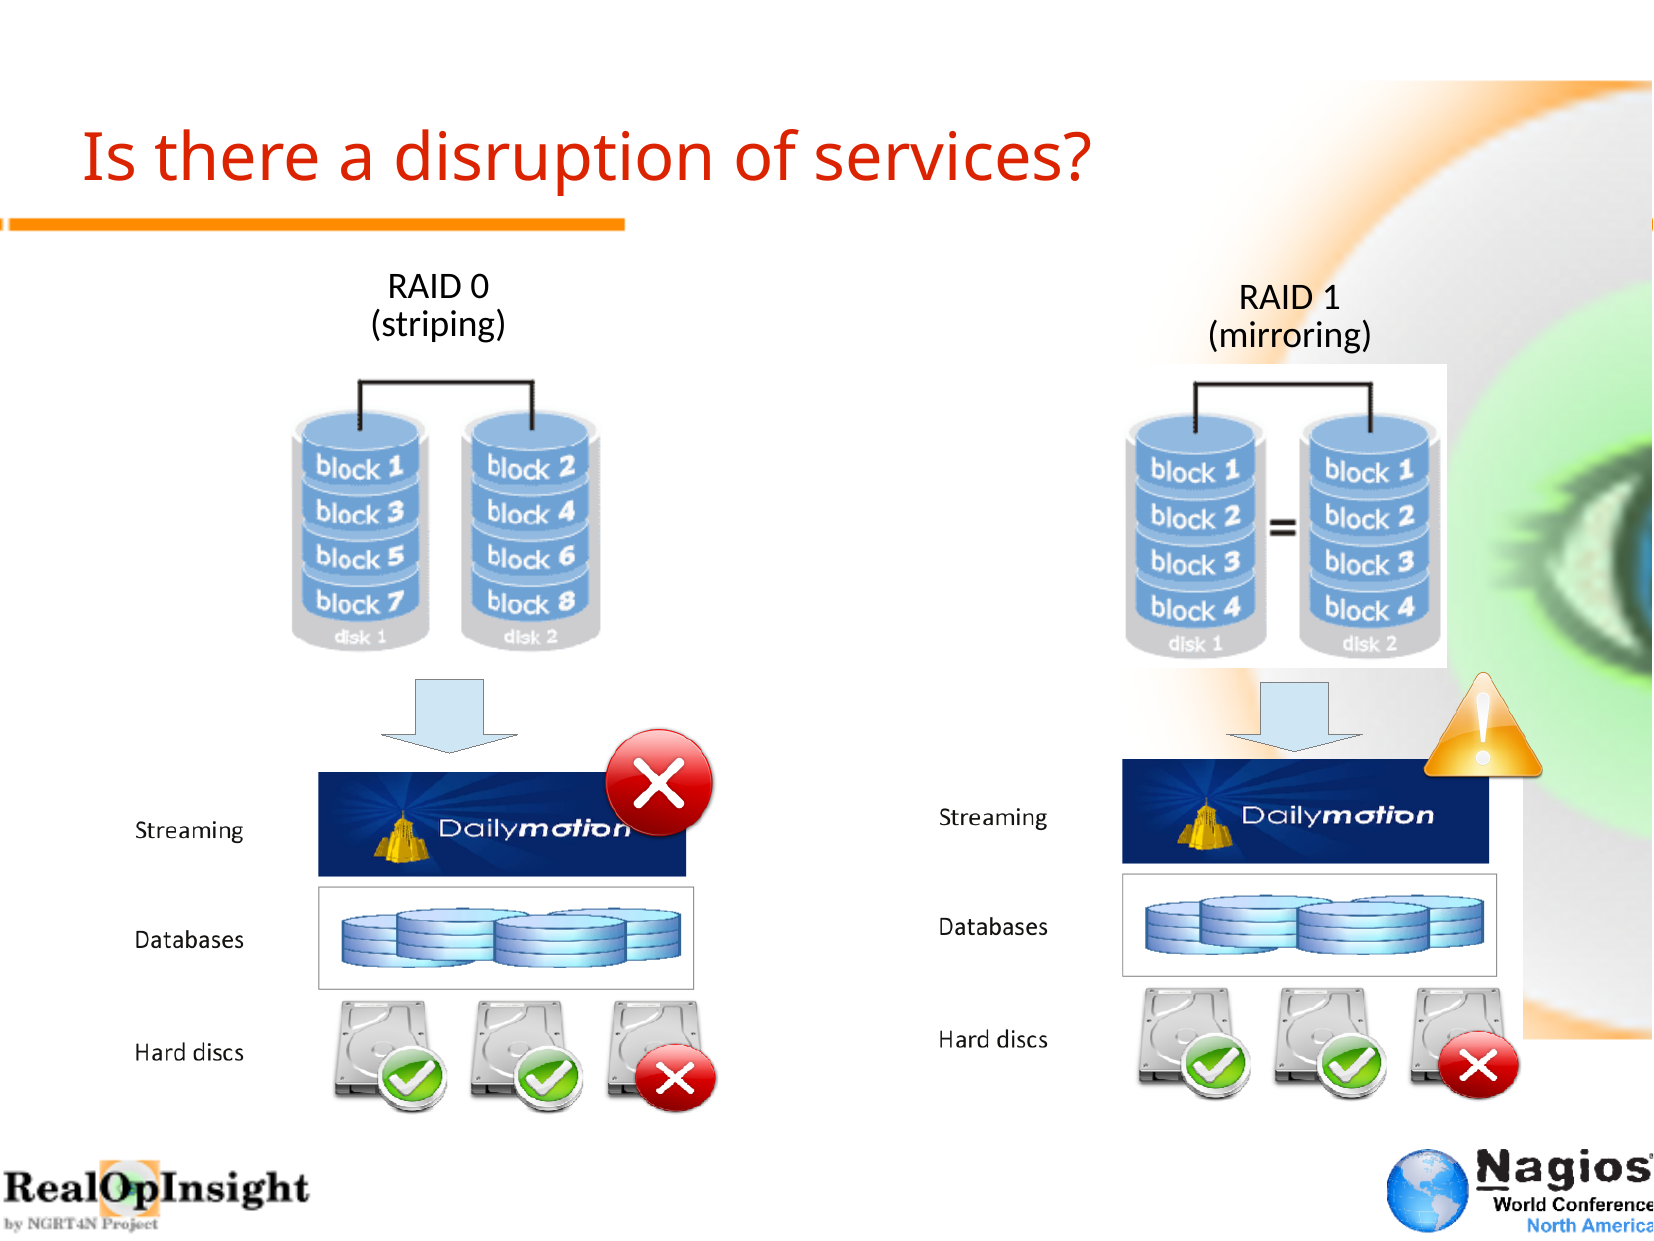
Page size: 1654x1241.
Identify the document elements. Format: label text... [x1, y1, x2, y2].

text_box RAID 1 (mirroring) [1192, 273, 1388, 386]
title Is there a disruption of services? [82, 73, 1547, 237]
text_box [1226, 682, 1363, 752]
text_box RAID 0 (striping) [355, 263, 523, 376]
text_box [381, 679, 518, 754]
picture [0, 0, 1654, 1241]
